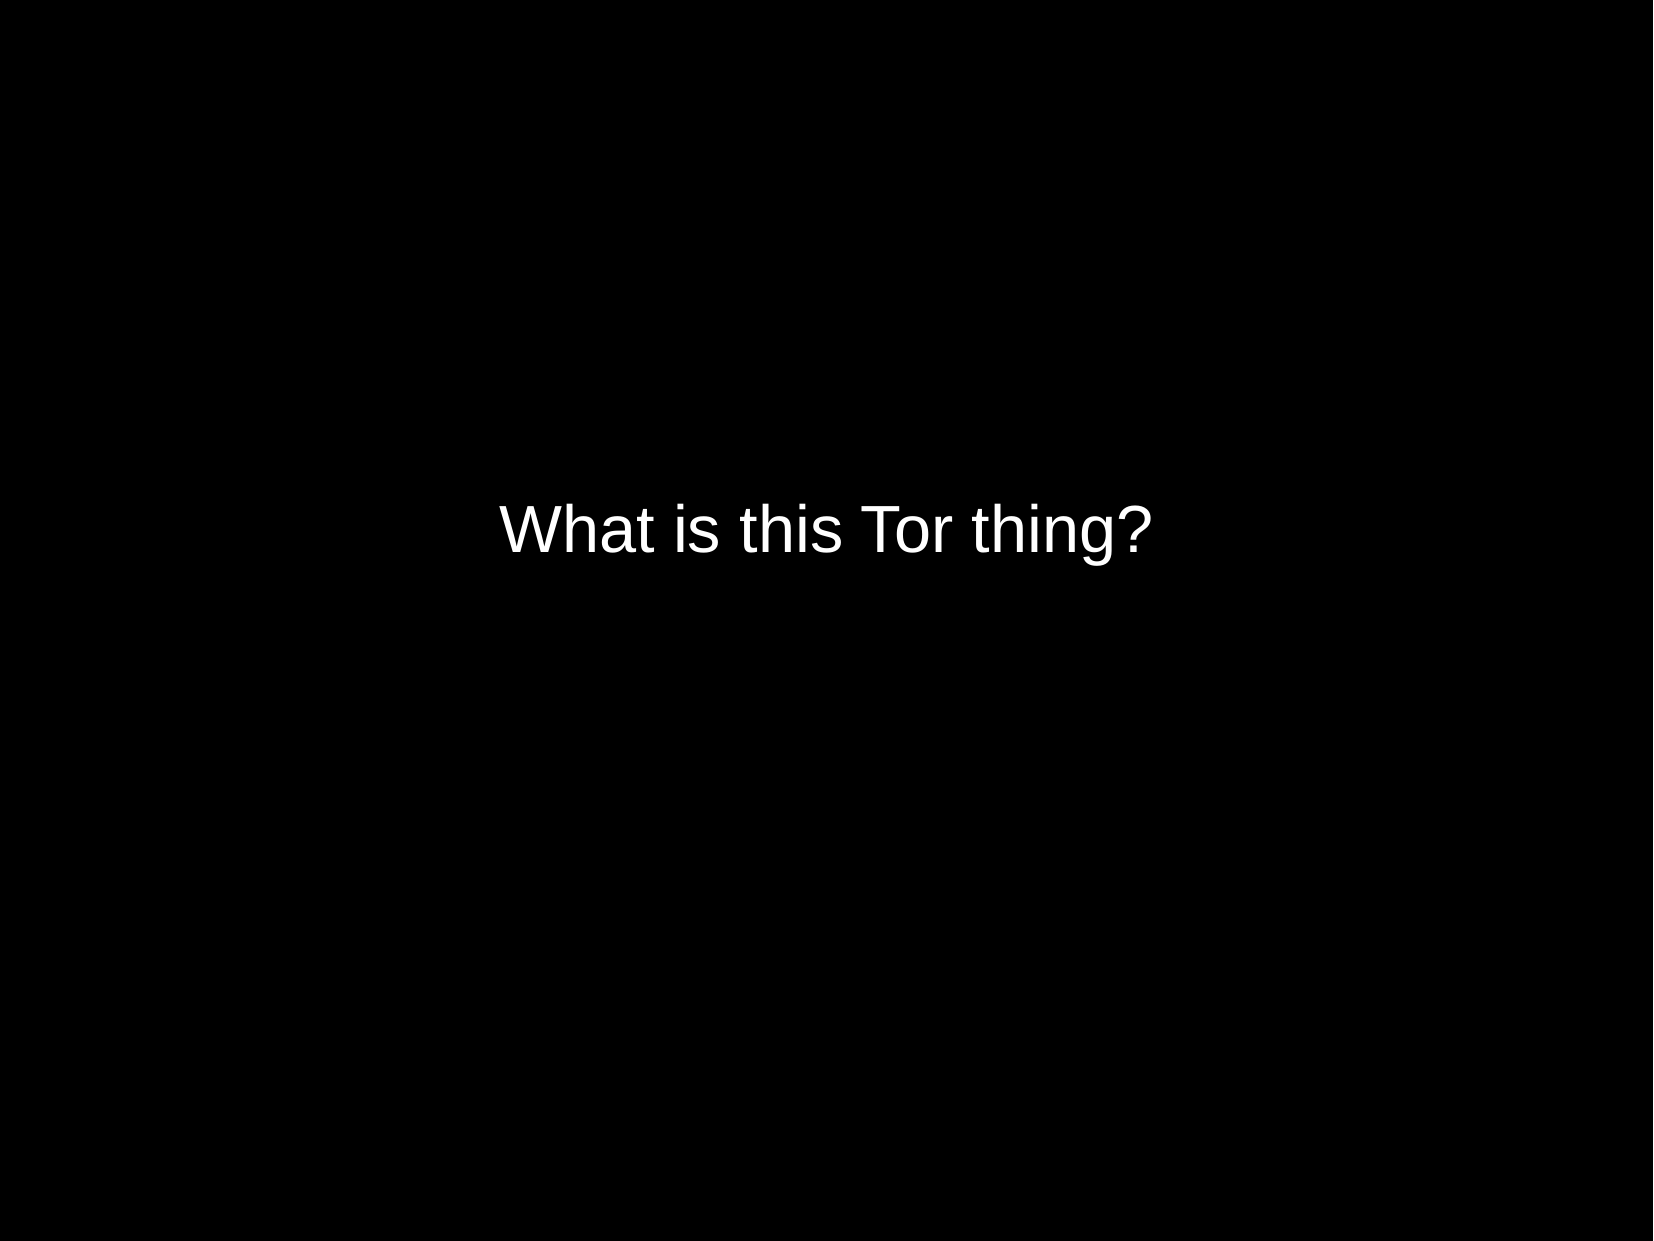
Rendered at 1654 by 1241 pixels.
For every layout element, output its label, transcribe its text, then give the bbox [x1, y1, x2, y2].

subtitle What is this Tor thing? [82, 49, 1571, 1010]
